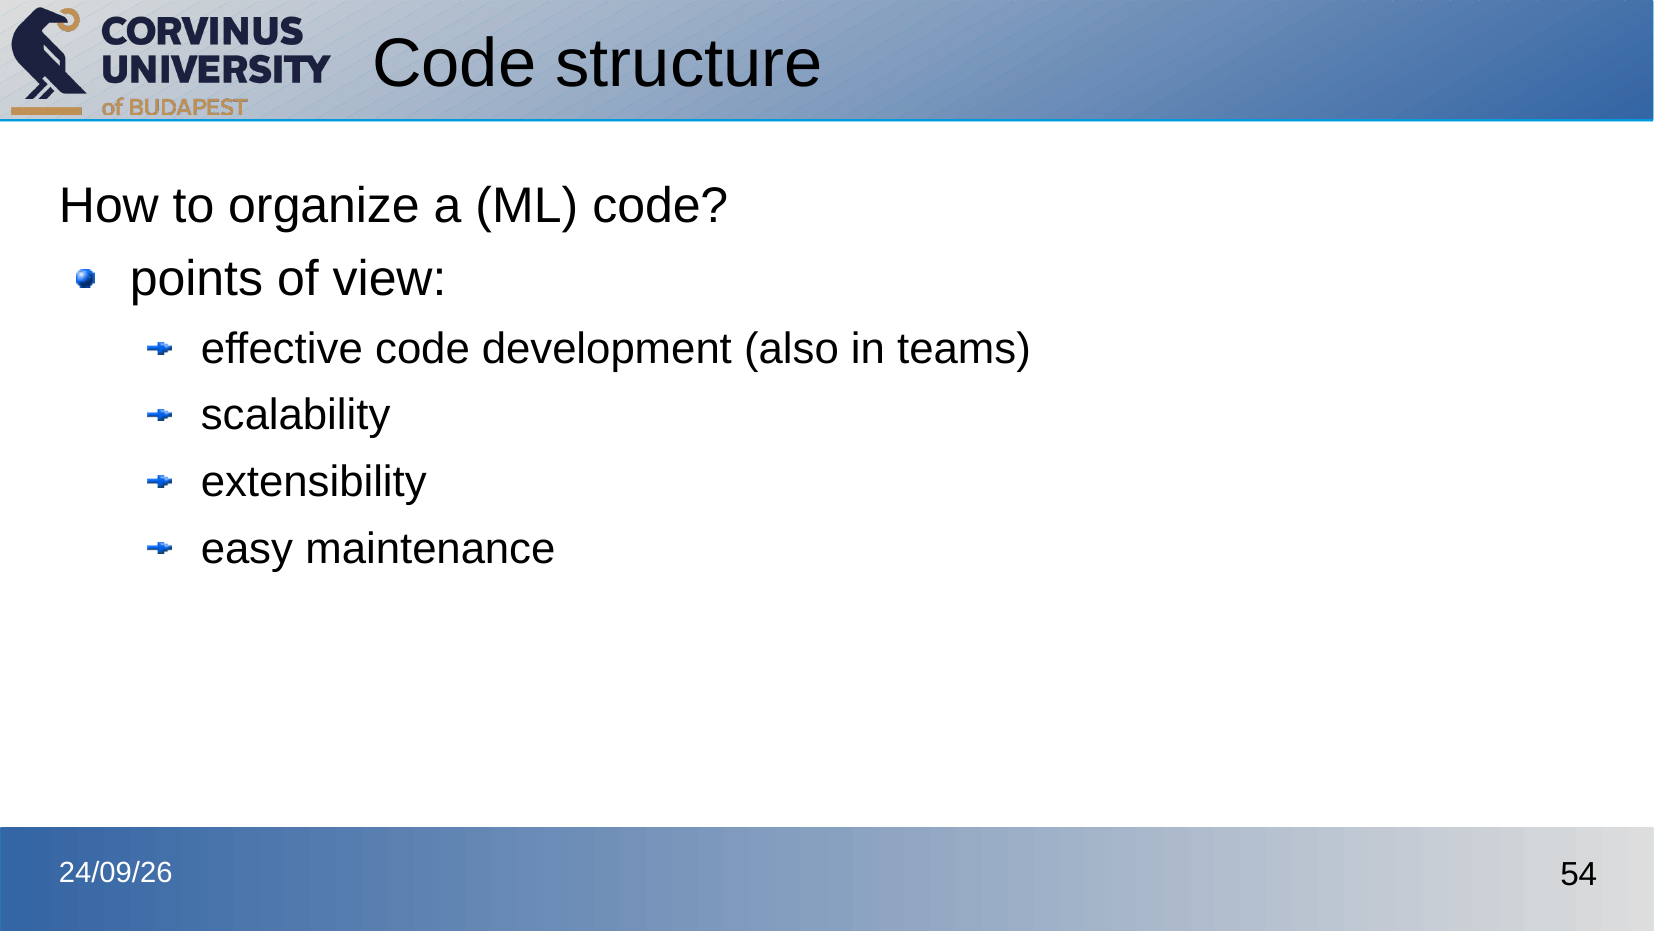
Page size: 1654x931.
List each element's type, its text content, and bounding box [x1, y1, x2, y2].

picture [11, 7, 331, 115]
list How to organize a (ML) code? points of view: effective code development (also in teams) scalability extensibility easy maintenance [59, 177, 1595, 768]
title Code structure [372, 23, 1625, 103]
